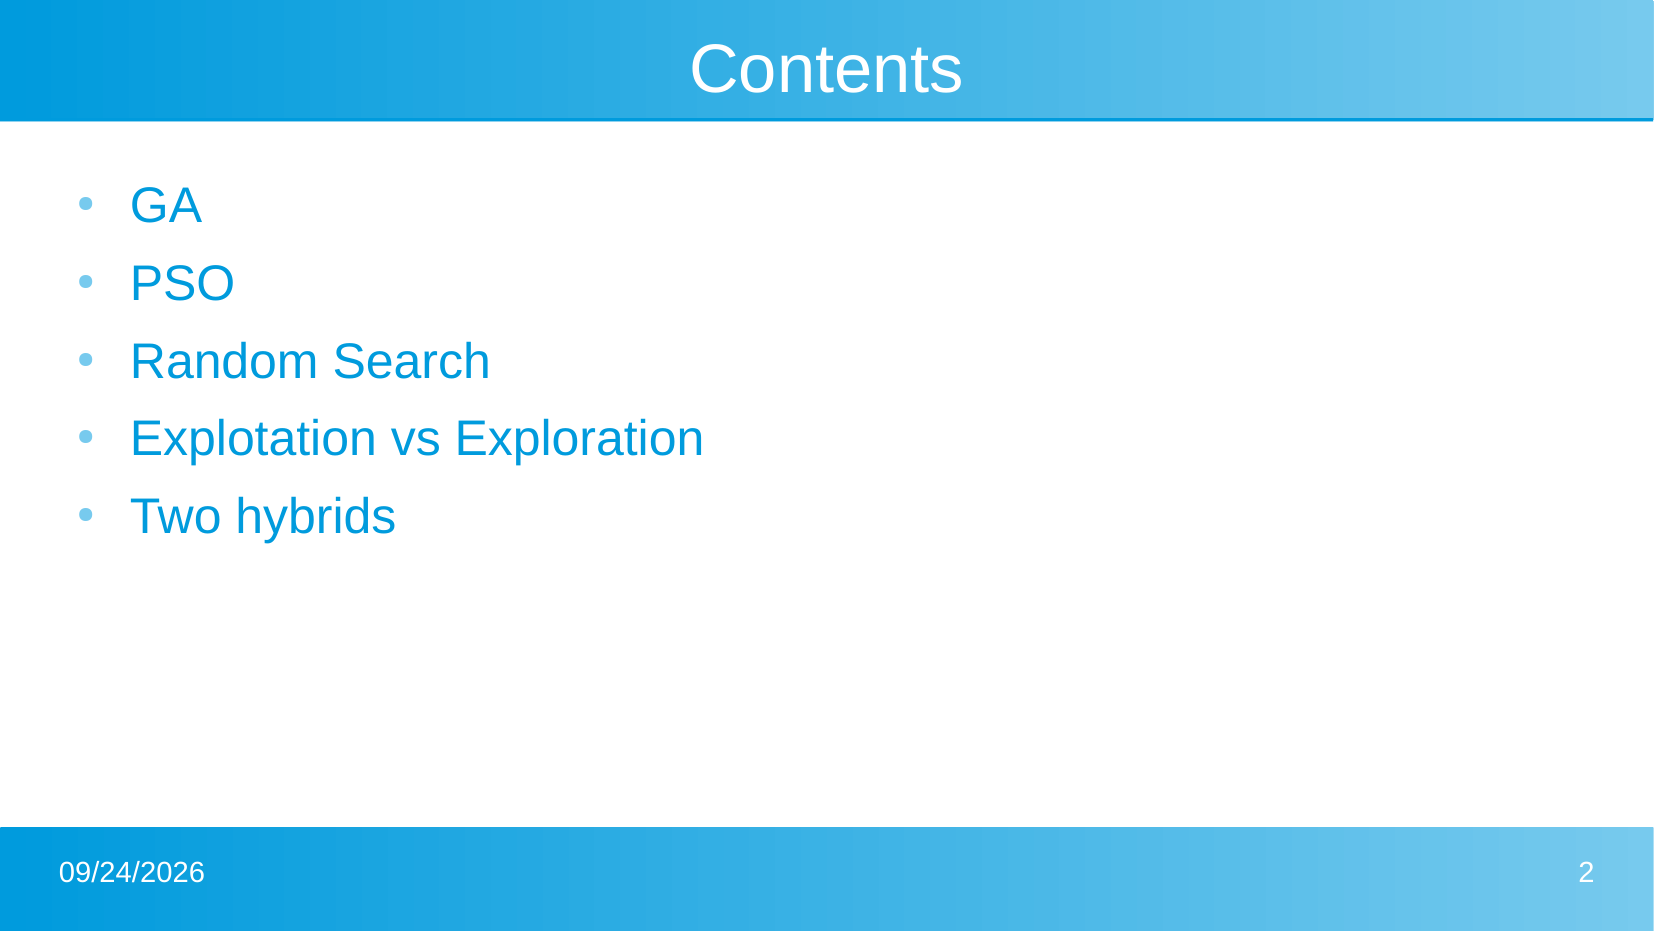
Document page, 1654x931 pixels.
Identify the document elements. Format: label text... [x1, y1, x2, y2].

list GA PSO Random Search Explotation vs Exploration Two hybrids [59, 177, 1595, 768]
title Contents [59, 29, 1595, 108]
